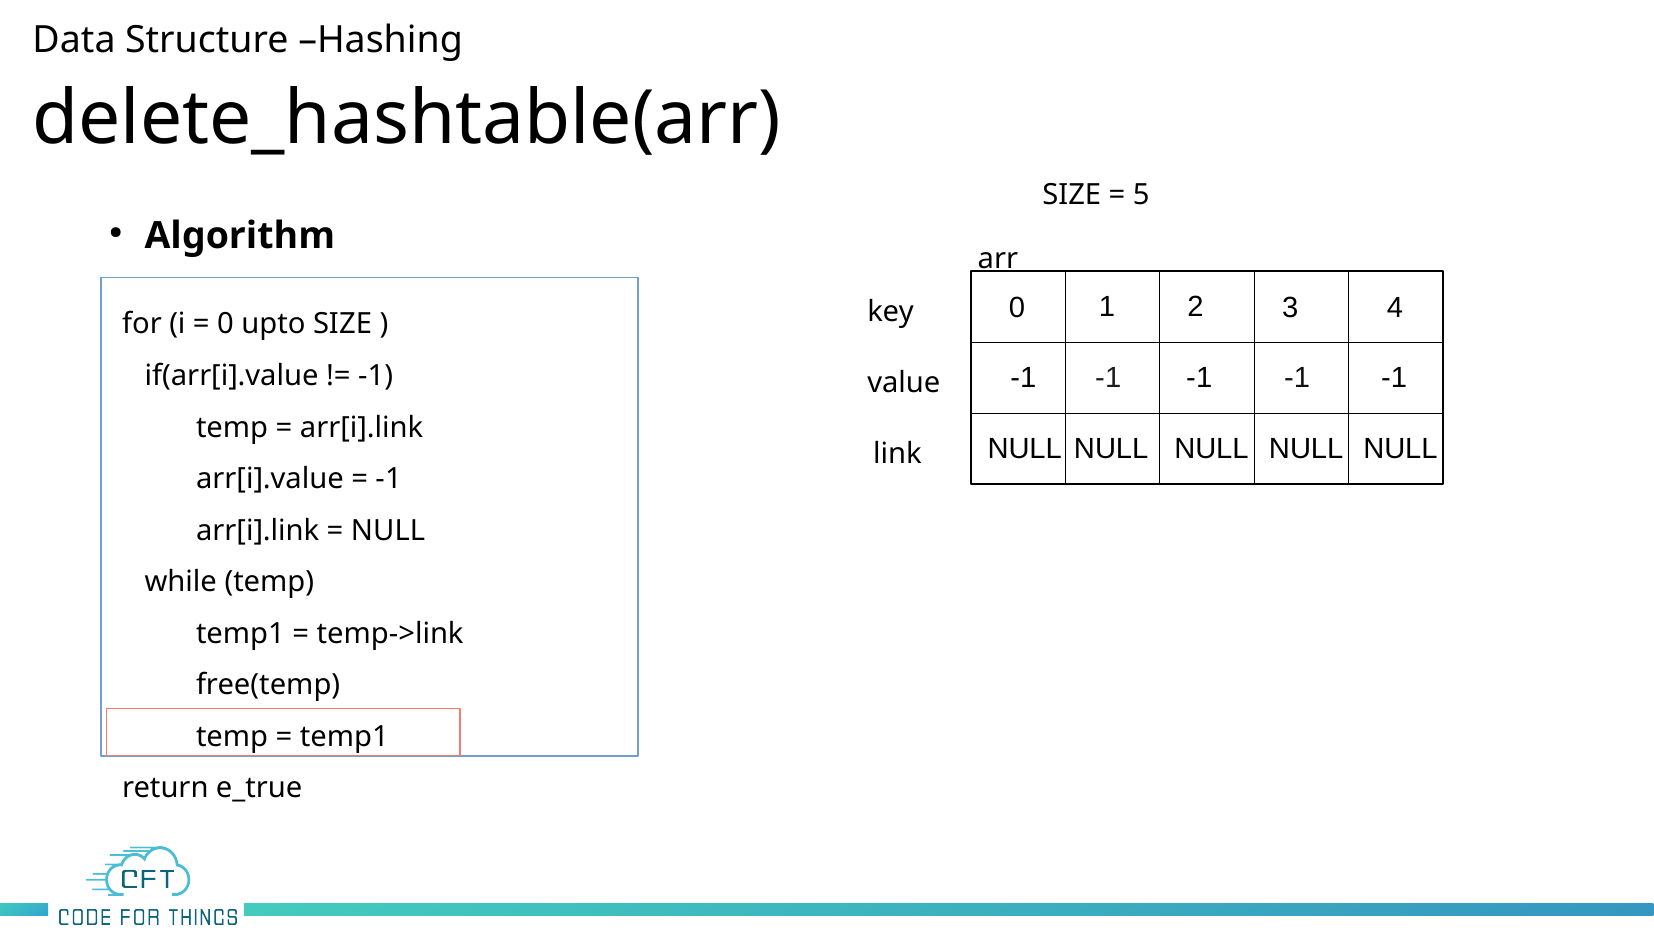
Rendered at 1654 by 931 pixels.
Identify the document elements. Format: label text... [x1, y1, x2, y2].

text_box -1 [1080, 353, 1136, 402]
text_box key [852, 283, 1018, 353]
text_box -1 [1171, 353, 1228, 402]
text_box [970, 473, 1065, 484]
text_box [100, 277, 638, 756]
text_box NULL [1059, 424, 1164, 473]
text_box NULL [1254, 424, 1348, 473]
text_box [1255, 343, 1348, 413]
text_box [1066, 473, 1159, 484]
text_box [1066, 414, 1159, 424]
text_box for (i = 0 upto SIZE ) if(arr[i].value != -1) temp = arr[i].link arr[i].value = -1 arr[i].link = NULL while (temp) temp1 = temp->link free(temp) temp = temp1 return e_true [107, 295, 851, 886]
text_box -1 [1269, 353, 1325, 402]
text_box Algorithm [94, 200, 886, 269]
text_box 3 [1267, 283, 1314, 331]
text_box [1160, 271, 1254, 342]
text_box [1349, 414, 1444, 424]
text_box 1 [1084, 282, 1131, 331]
text_box [970, 280, 1065, 342]
text_box -1 [1366, 353, 1422, 402]
text_box SIZE = 5 [1027, 166, 1205, 216]
text_box [1349, 343, 1444, 413]
text_box -1 [995, 353, 1052, 402]
text_box [1349, 271, 1444, 342]
text_box [1255, 414, 1348, 424]
text_box 4 [1372, 283, 1419, 331]
text_box link [858, 424, 1004, 474]
text_box [1066, 271, 1159, 342]
text_box [1066, 343, 1159, 413]
text_box [1160, 473, 1254, 484]
text_box arr [963, 230, 1141, 280]
title Data Structure –Hashing delete_hashtable(arr) [32, 12, 1630, 166]
text_box [1255, 473, 1348, 484]
text_box [1160, 343, 1254, 413]
picture [59, 846, 237, 925]
text_box [1255, 271, 1348, 342]
text_box [1018, 414, 1065, 424]
text_box [1160, 414, 1254, 424]
text_box NULL [972, 424, 1059, 473]
text_box 0 [994, 283, 1041, 332]
text_box NULL [1164, 424, 1254, 473]
text_box [1018, 343, 1065, 413]
text_box NULL [1348, 424, 1453, 473]
text_box 2 [1172, 282, 1219, 331]
text_box [1349, 473, 1444, 484]
text_box value [852, 353, 1018, 437]
